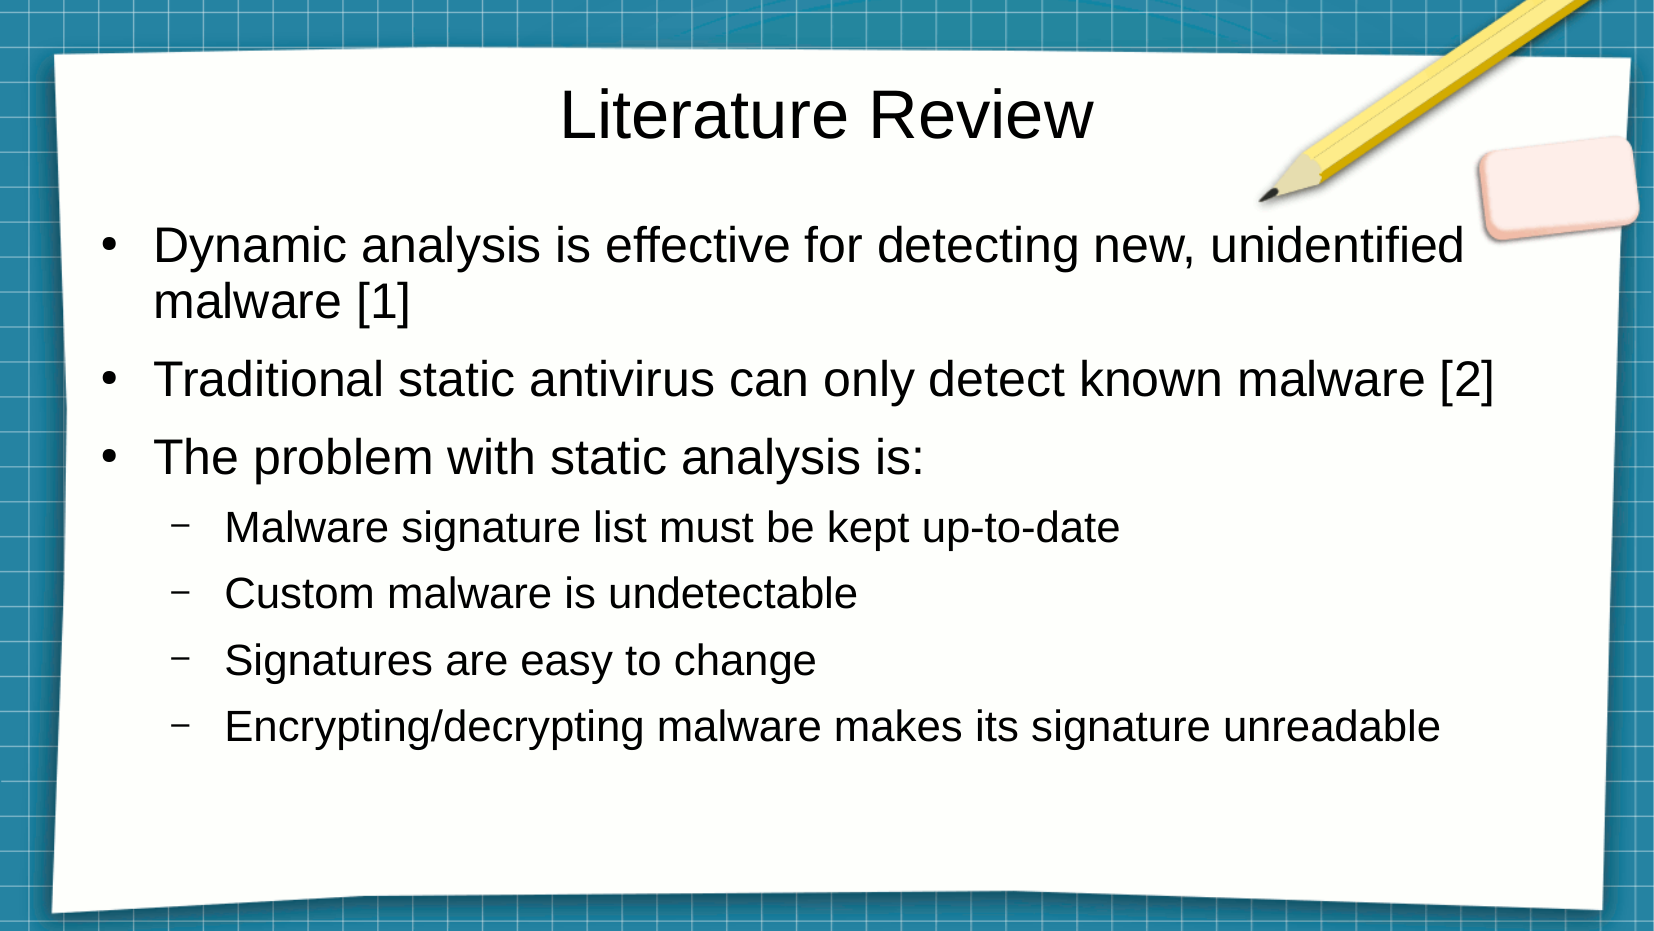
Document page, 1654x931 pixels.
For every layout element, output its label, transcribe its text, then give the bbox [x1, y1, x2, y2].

title Literature Review [82, 37, 1571, 193]
list Dynamic analysis is effective for detecting new, unidentified malware [1] Traditional static antivirus can only detect known malware [2] The problem with static analysis is: Malware signature list must be kept up-to-date Custom malware is undetectable Signatures are easy to change Encrypting/decrypting malware makes its signature unreadable [82, 217, 1571, 788]
picture [0, 0, 1654, 931]
